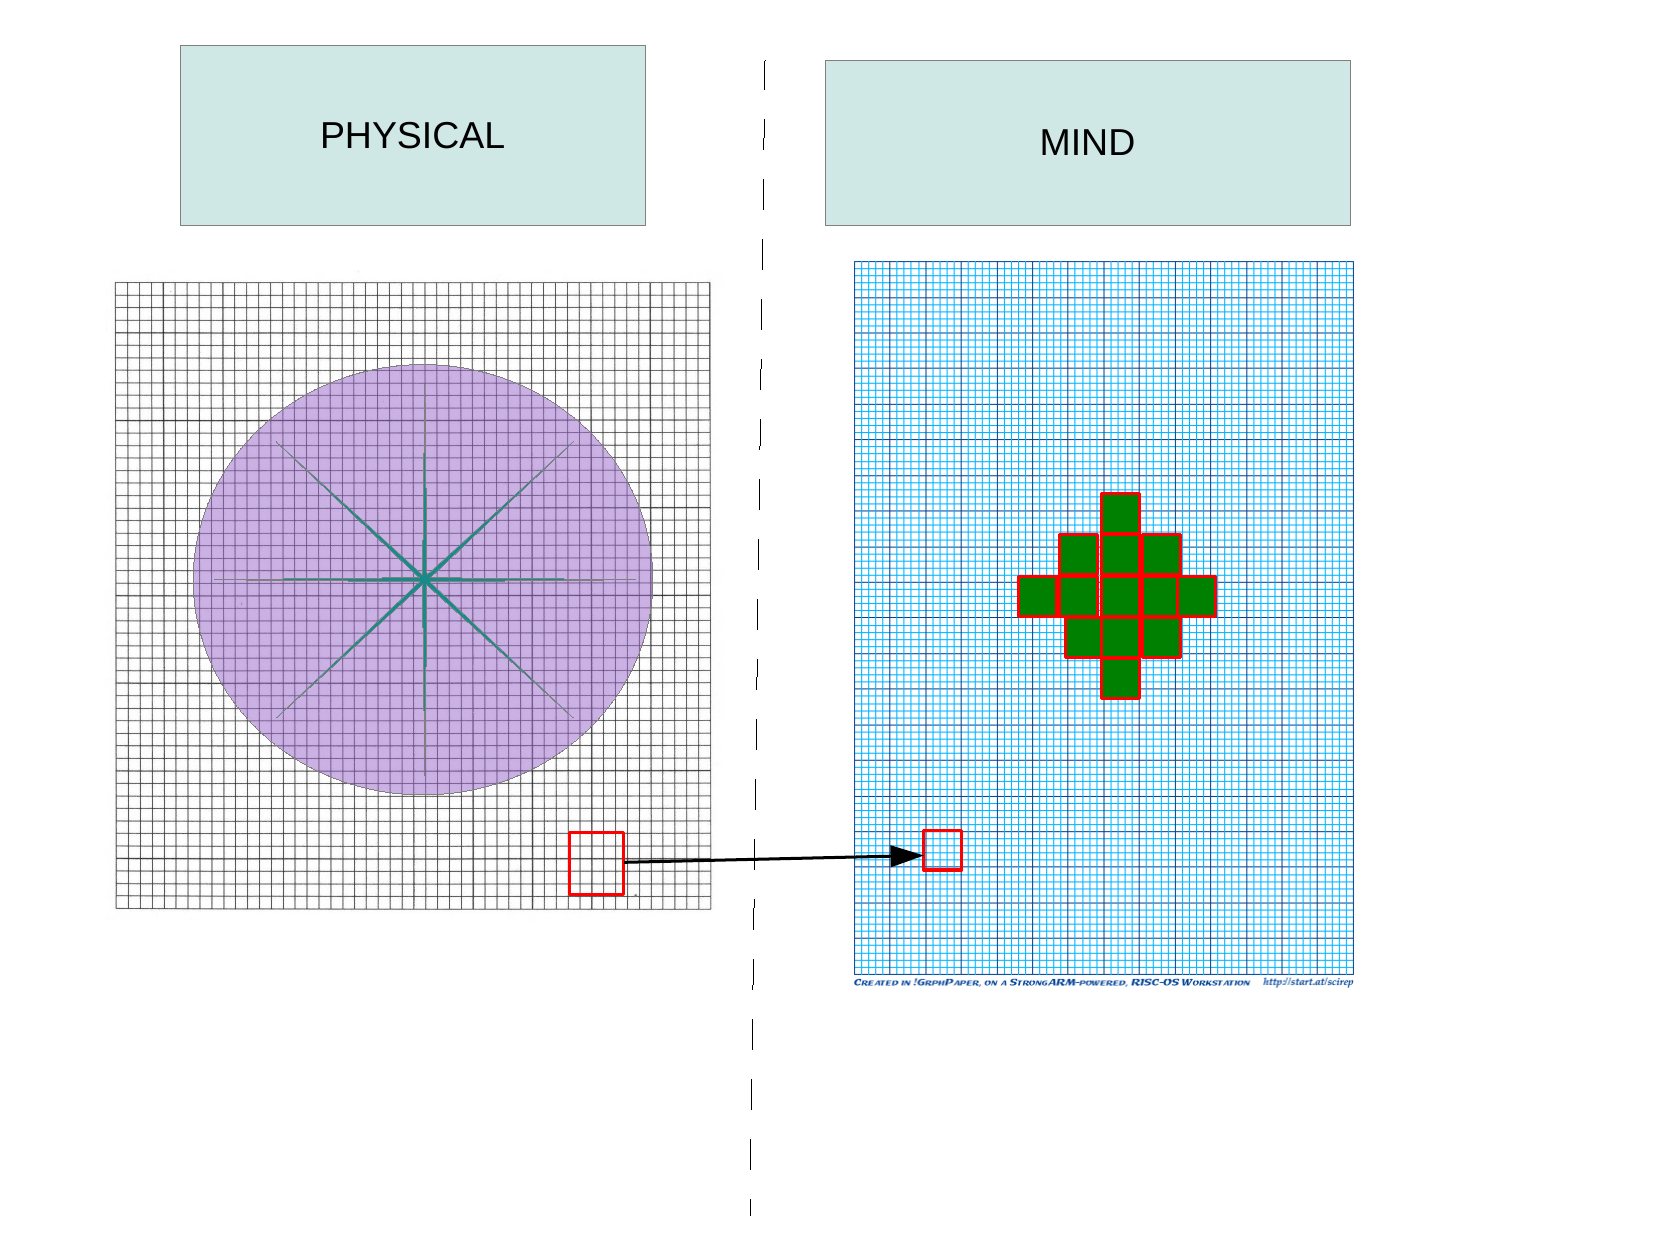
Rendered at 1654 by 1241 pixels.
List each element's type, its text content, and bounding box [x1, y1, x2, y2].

picture [925, 832, 960, 868]
picture [105, 269, 724, 922]
picture [840, 242, 1367, 991]
text_box [193, 364, 653, 795]
text_box PHYSICAL [180, 45, 646, 226]
picture [571, 834, 622, 893]
text_box MIND [825, 60, 1351, 226]
text_box [1142, 576, 1216, 658]
text_box [1059, 576, 1140, 699]
text_box [1059, 534, 1098, 575]
text_box [1101, 493, 1140, 575]
text_box [1142, 534, 1181, 575]
text_box [1018, 576, 1057, 617]
